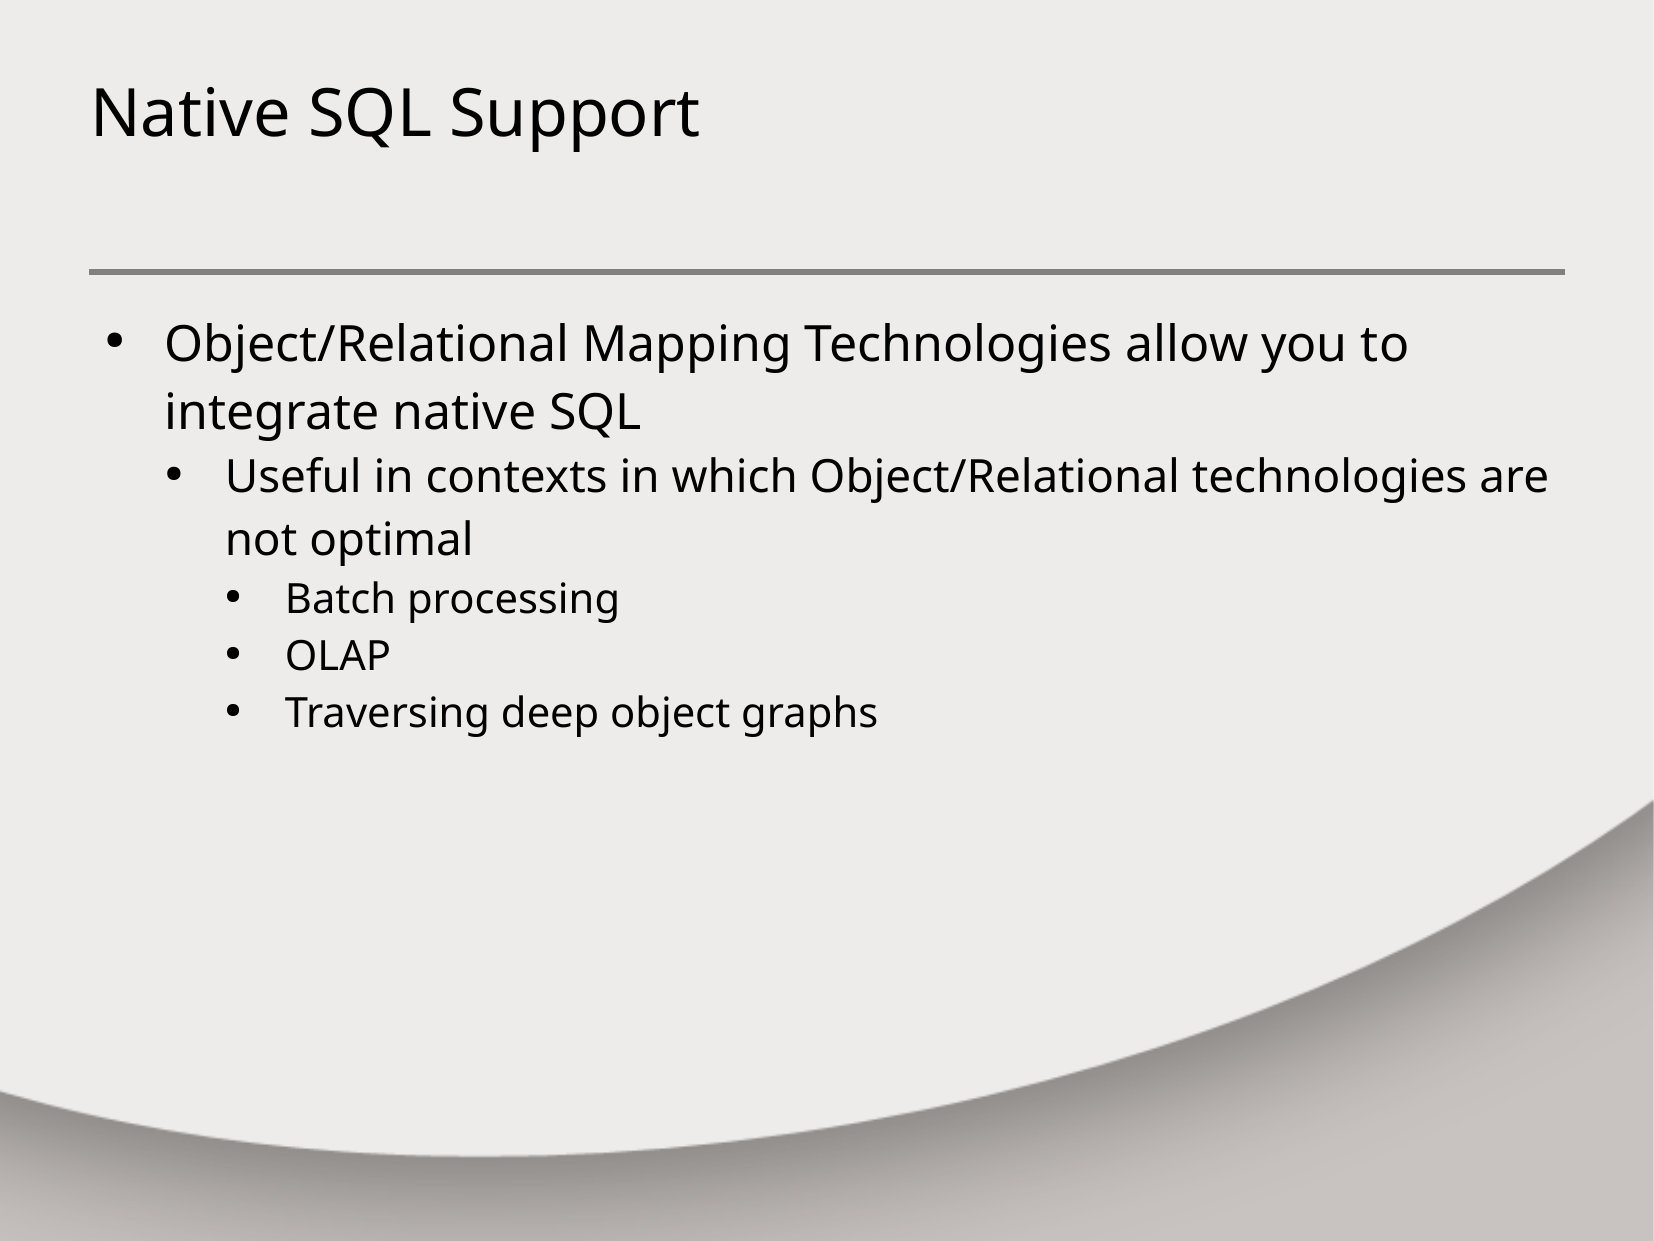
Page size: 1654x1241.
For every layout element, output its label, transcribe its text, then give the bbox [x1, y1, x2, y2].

title Native SQL Support [90, 75, 1565, 238]
text_box Object/Relational Mapping Technologies allow you to integrate native SQL Useful in contexts in which Object/Relational technologies are not optimal Batch processing OLAP Traversing deep object graphs [90, 300, 1567, 1157]
picture [0, 0, 1654, 1241]
